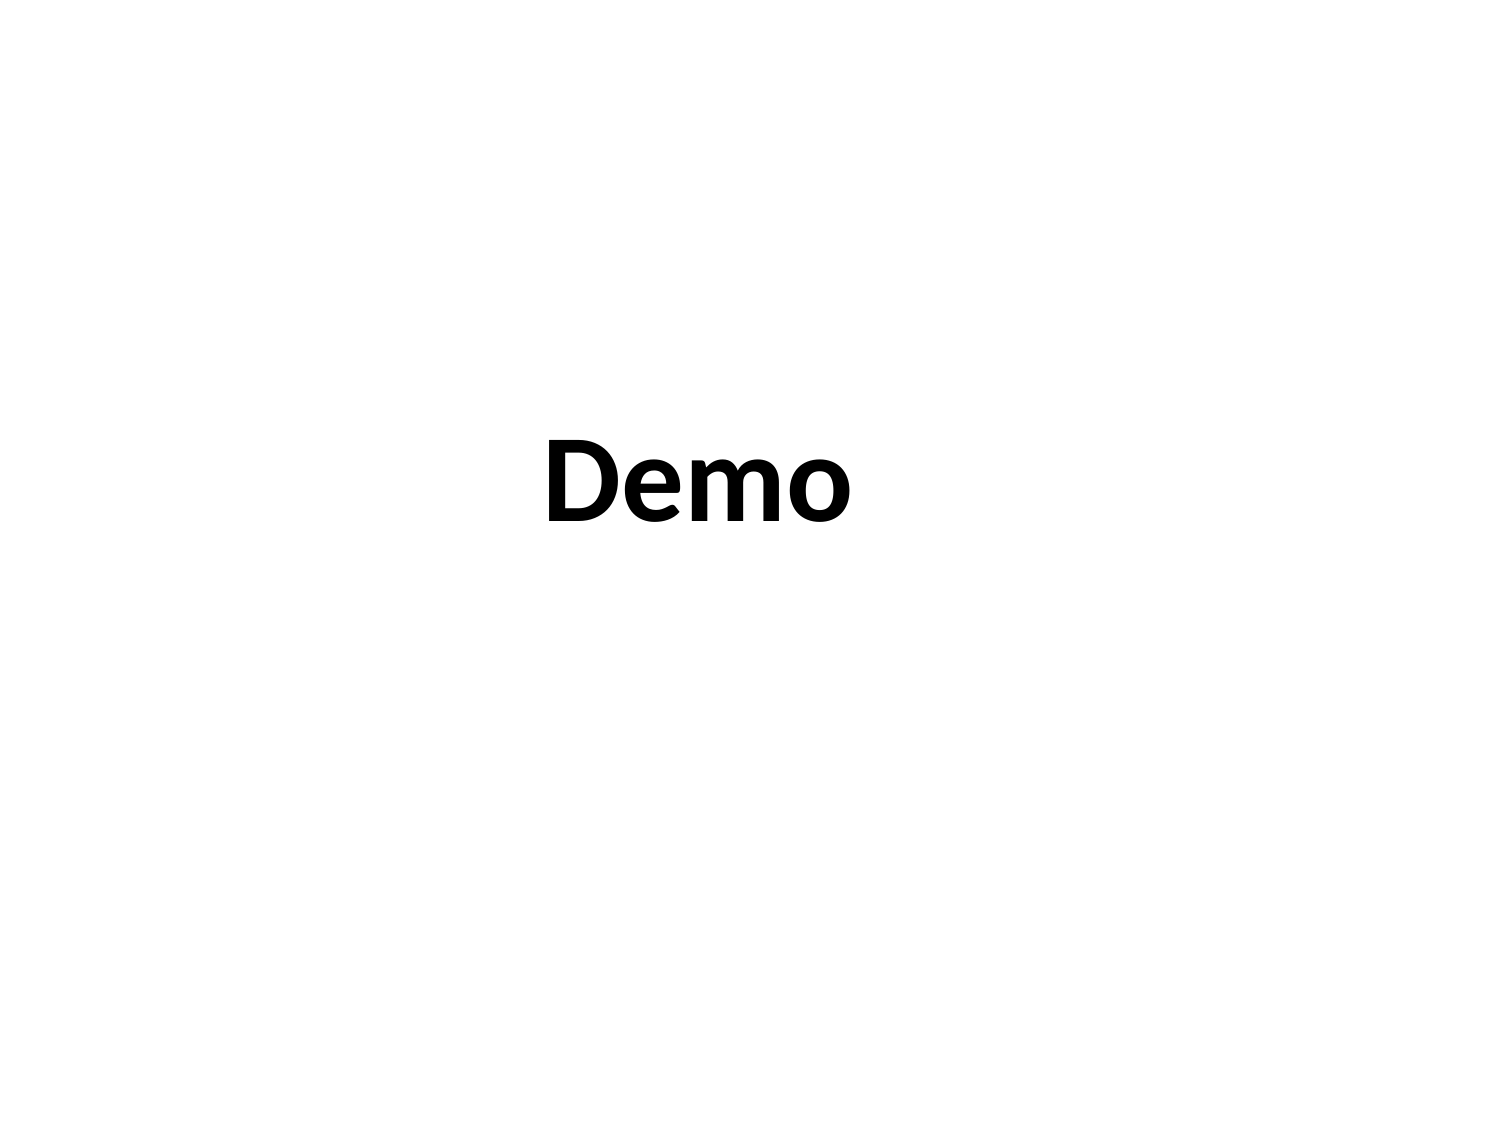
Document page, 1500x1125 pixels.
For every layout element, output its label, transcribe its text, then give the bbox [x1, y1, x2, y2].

title Demo [528, 377, 1052, 566]
